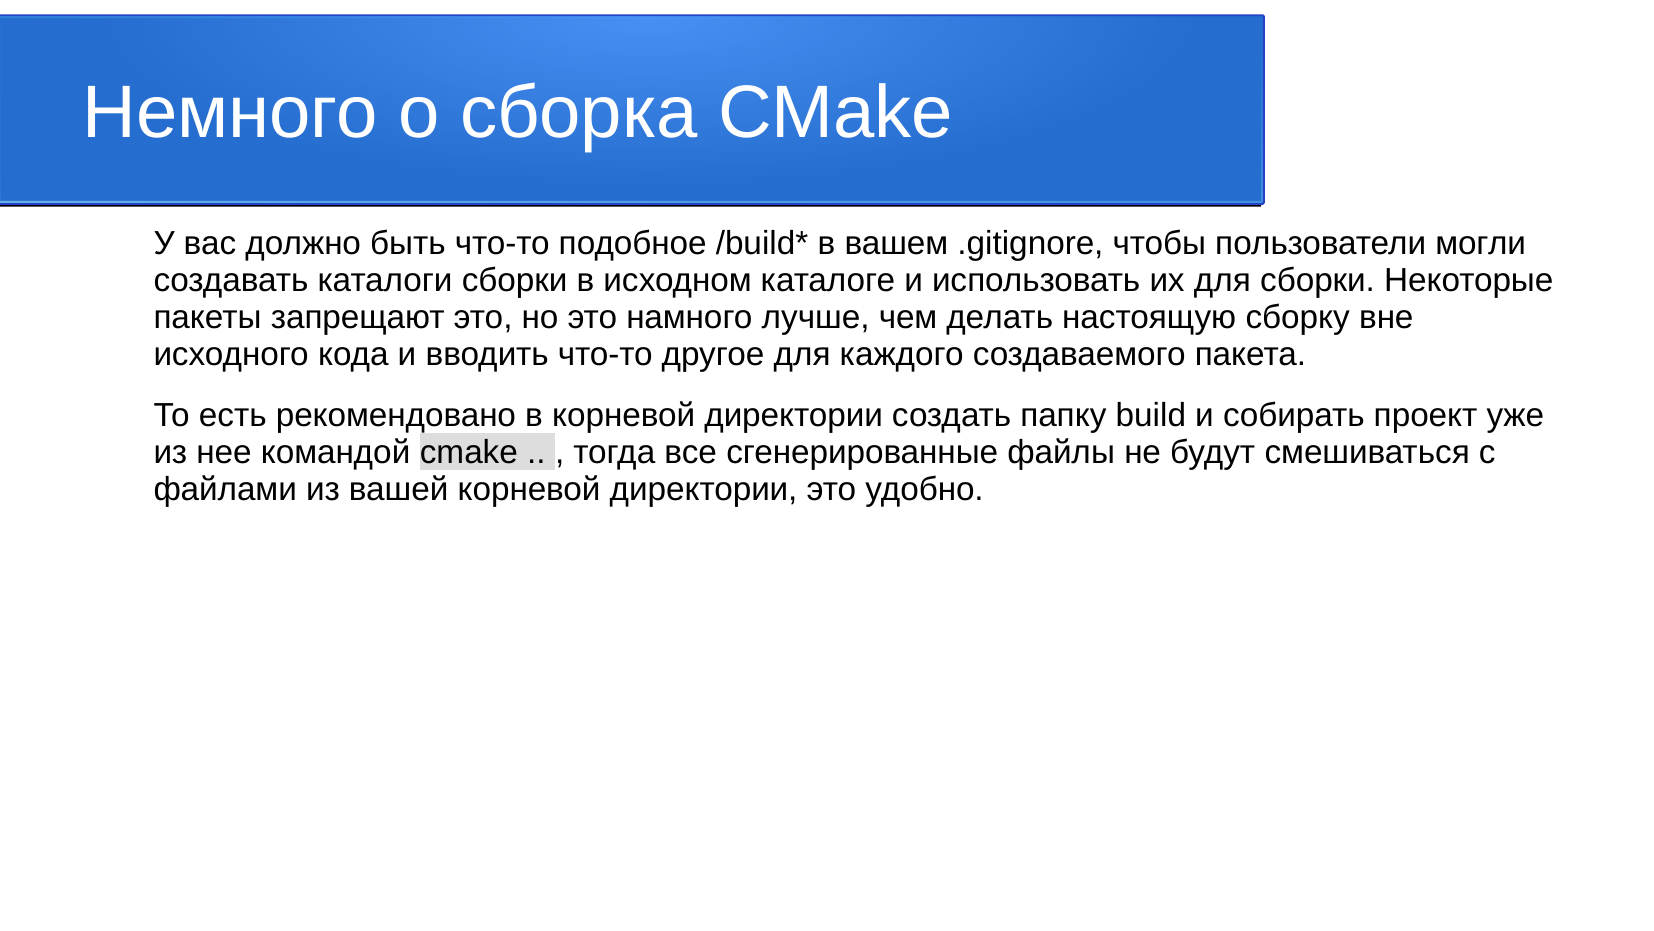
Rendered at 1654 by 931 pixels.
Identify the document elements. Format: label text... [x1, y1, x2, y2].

list У вас должно быть что-то подобное /build* в вашем .gitignore, чтобы пользователи могли создавать каталоги сборки в исходном каталоге и использовать их для сборки. Некоторые пакеты запрещают это, но это намного лучше, чем делать настоящую сборку вне исходного кода и вводить что-то другое для каждого создаваемого пакета. То есть рекомендовано в корневой директории создать папку build и собирать проект уже из нее командой cmake .. , тогда все сгенерированные файлы не будут смешиваться с файлами из вашей корневой директории, это удобно. [82, 224, 1571, 764]
title Немного о сборка CMake [82, 35, 1235, 189]
